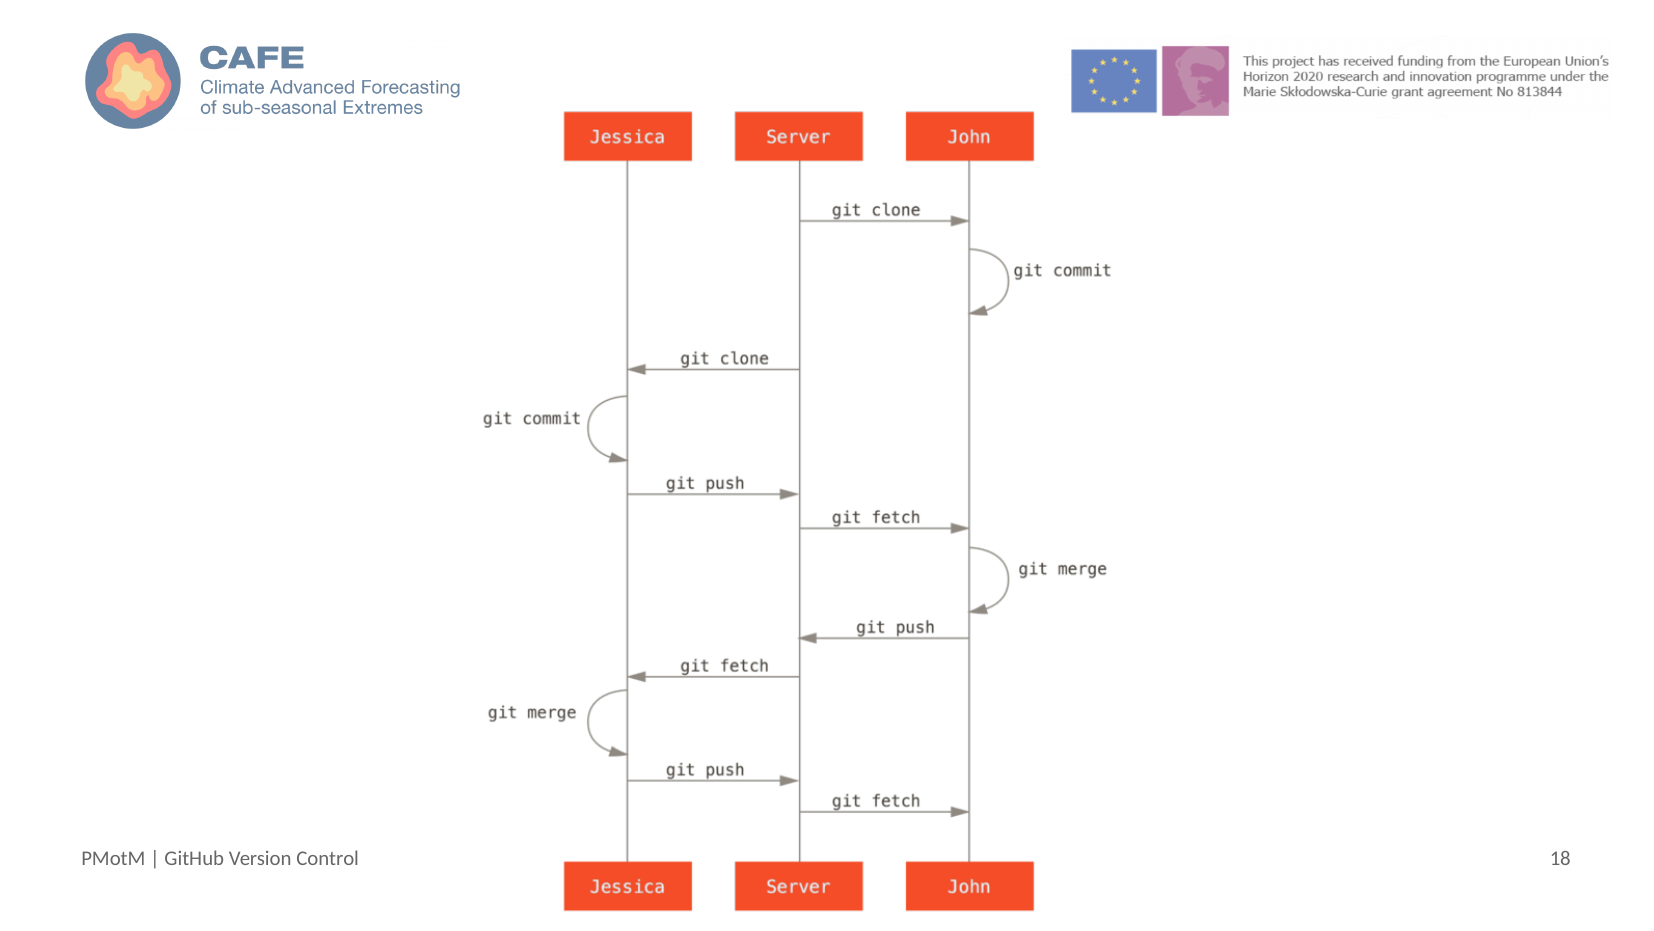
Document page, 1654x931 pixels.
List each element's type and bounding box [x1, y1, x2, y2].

picture [472, 97, 1123, 927]
